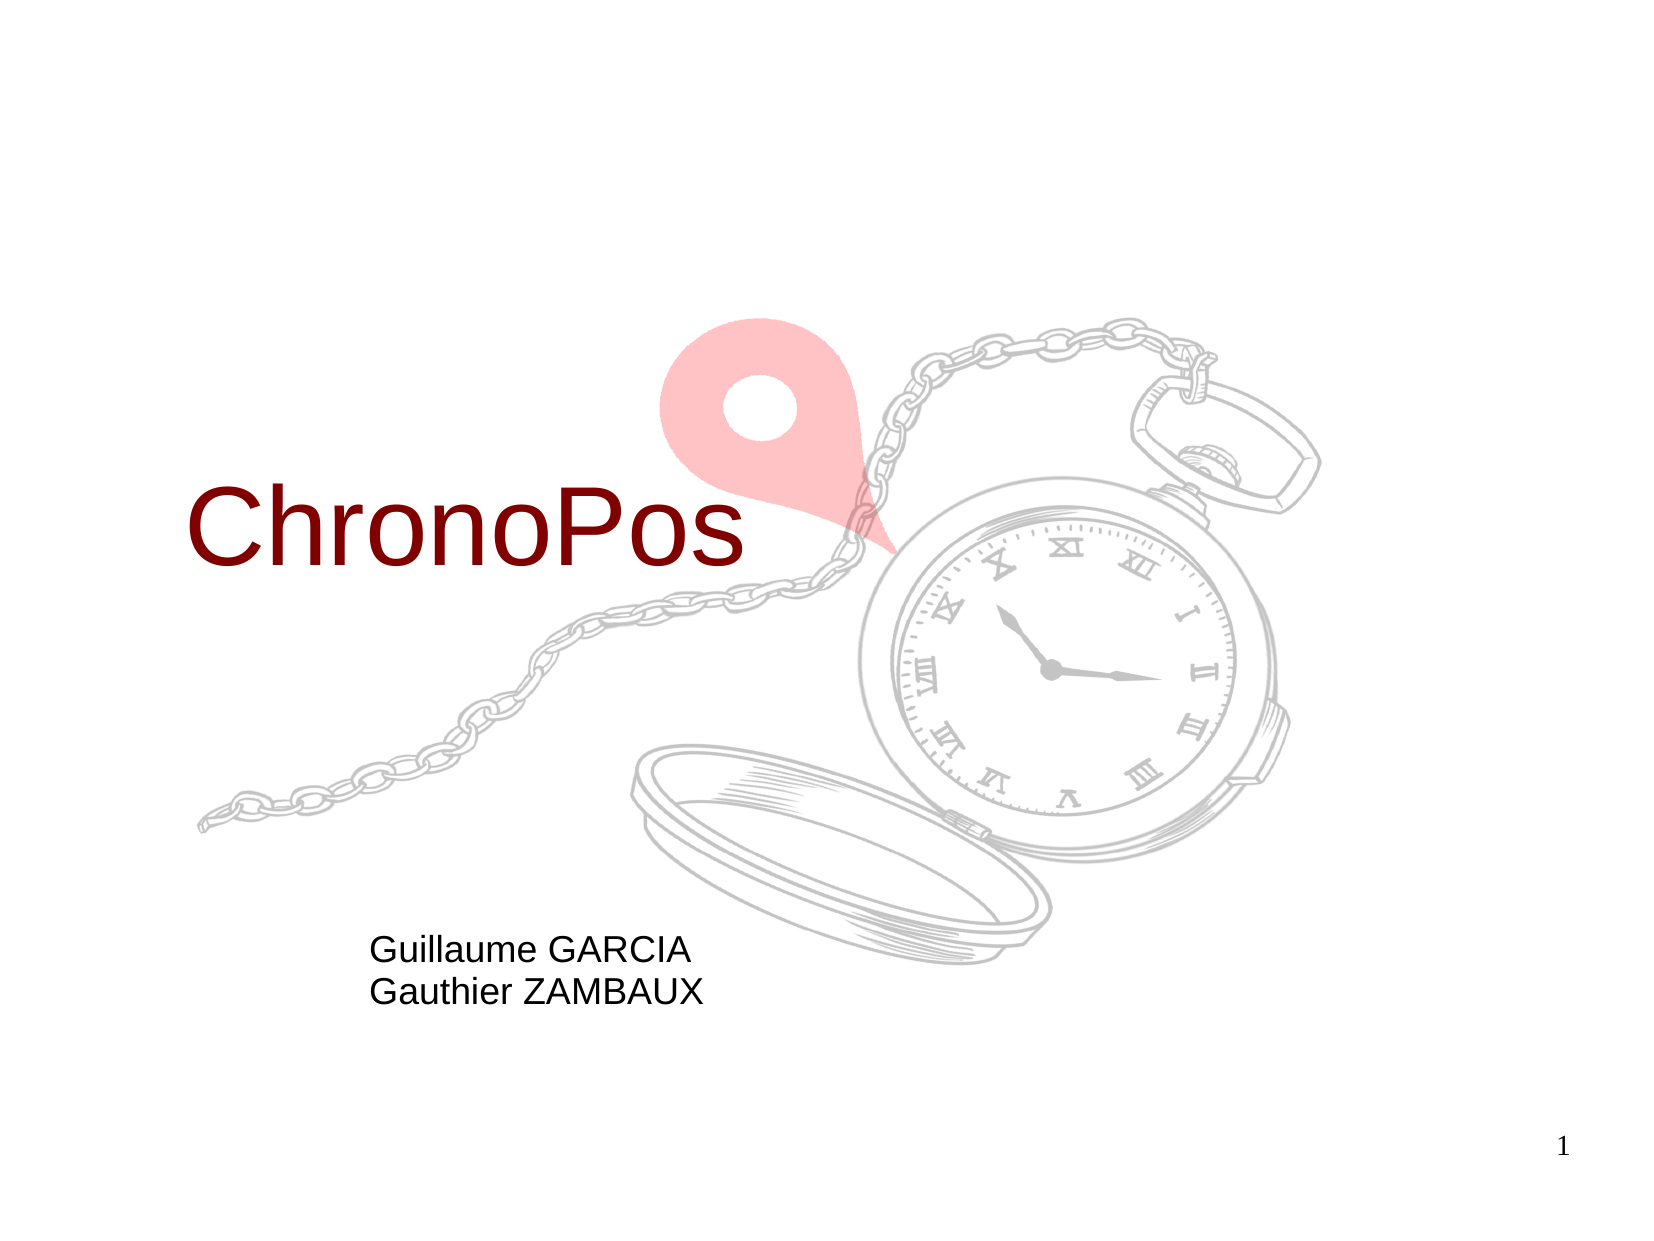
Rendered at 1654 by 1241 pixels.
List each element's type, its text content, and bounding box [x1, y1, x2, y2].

text_box ChronoPos [169, 456, 762, 597]
text_box Guillaume GARCIA Gauthier ZAMBAUX [354, 921, 720, 1021]
picture [0, 0, 1654, 1241]
